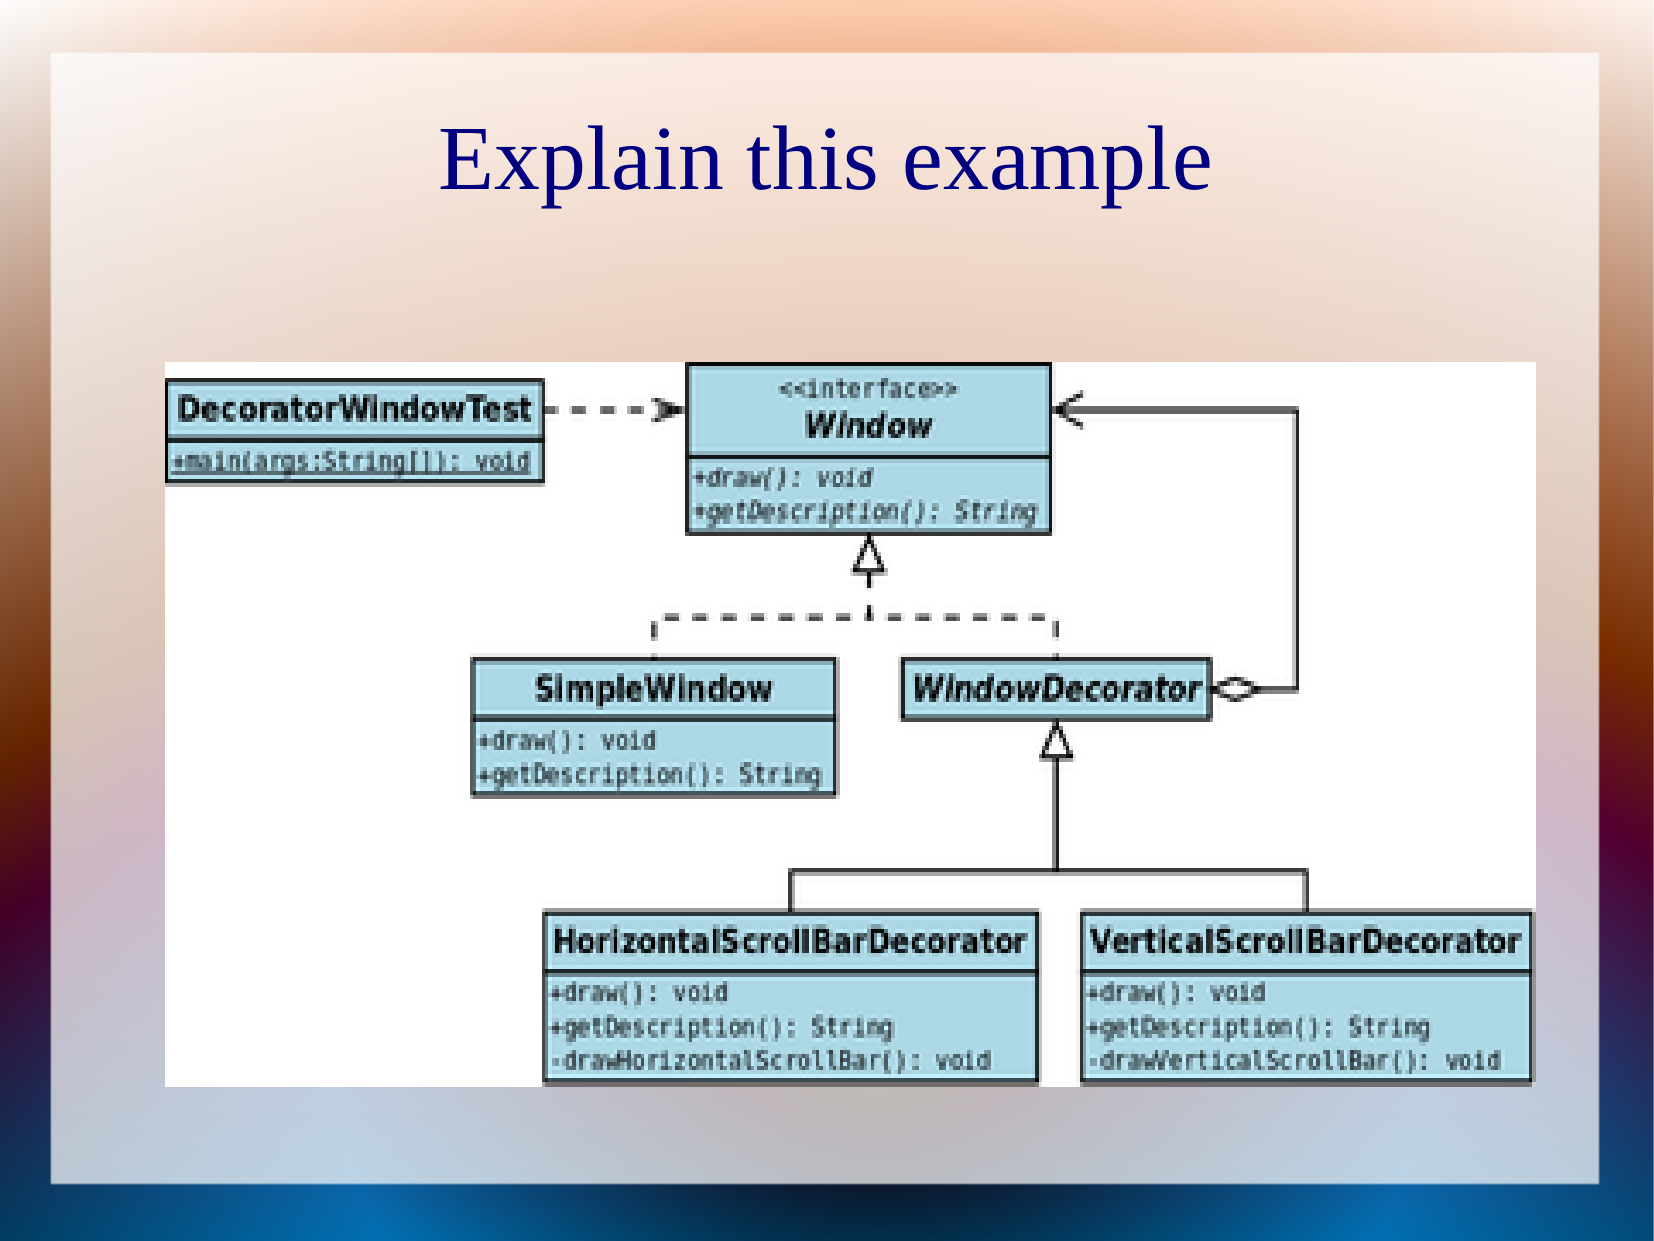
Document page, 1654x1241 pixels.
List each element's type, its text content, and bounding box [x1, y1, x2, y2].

picture [0, 0, 1654, 1241]
title Explain this example [82, 55, 1571, 263]
